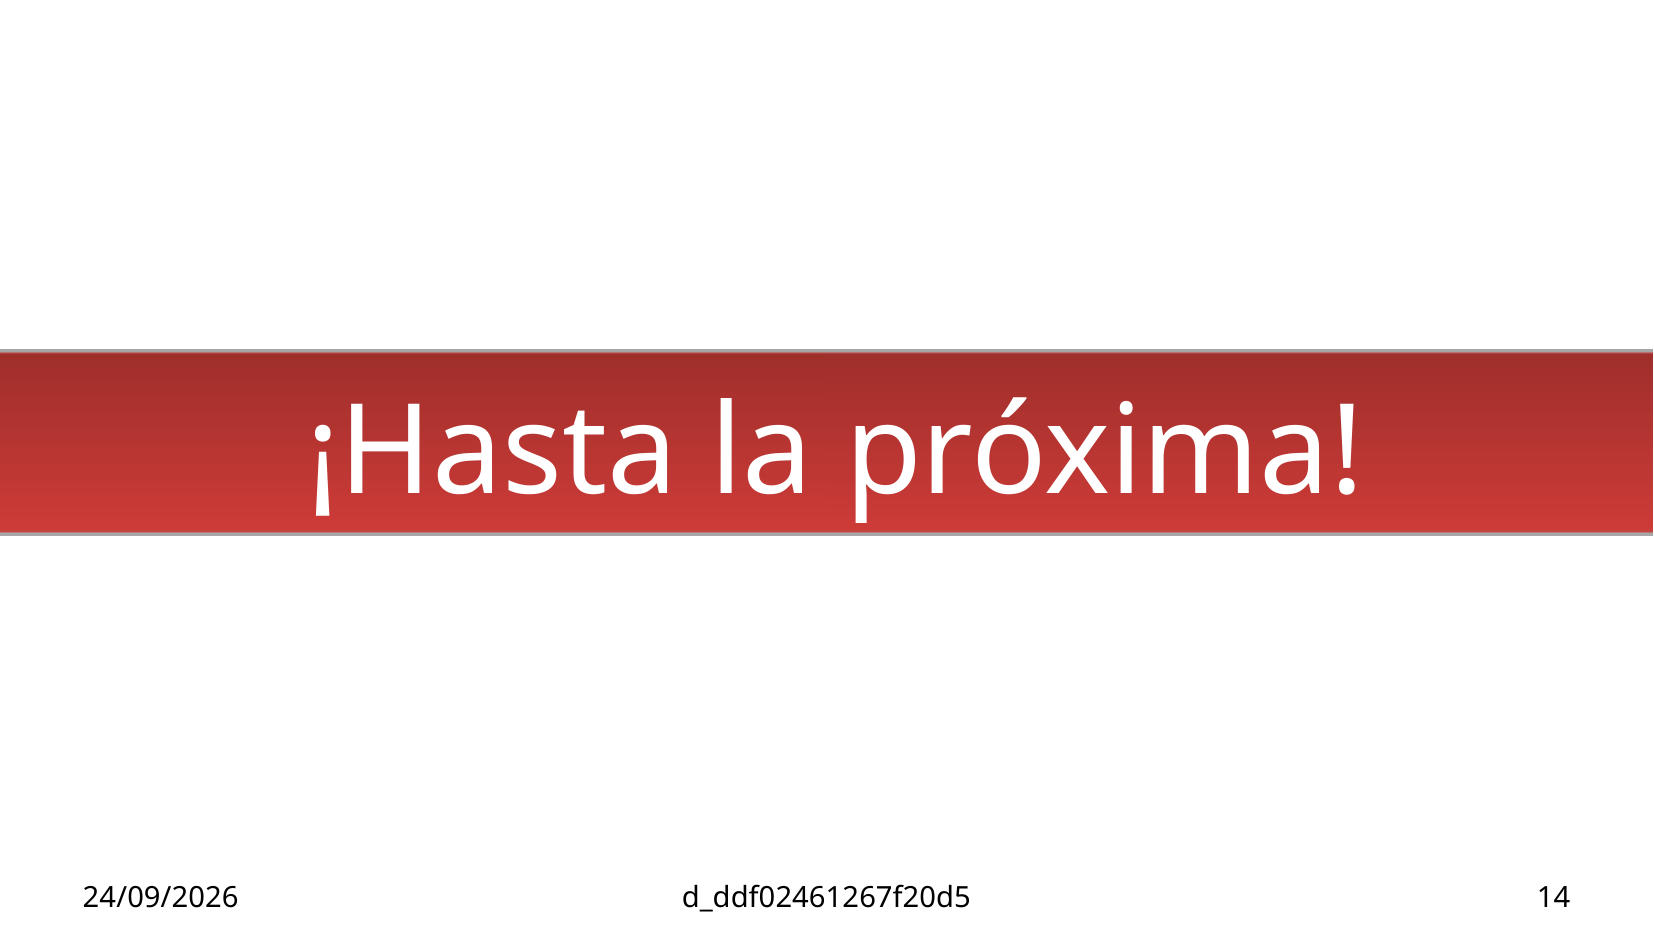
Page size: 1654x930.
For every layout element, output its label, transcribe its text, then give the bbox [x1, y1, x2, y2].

picture [0, 349, 1653, 536]
title ¡Hasta la próxima! [76, 359, 1594, 531]
